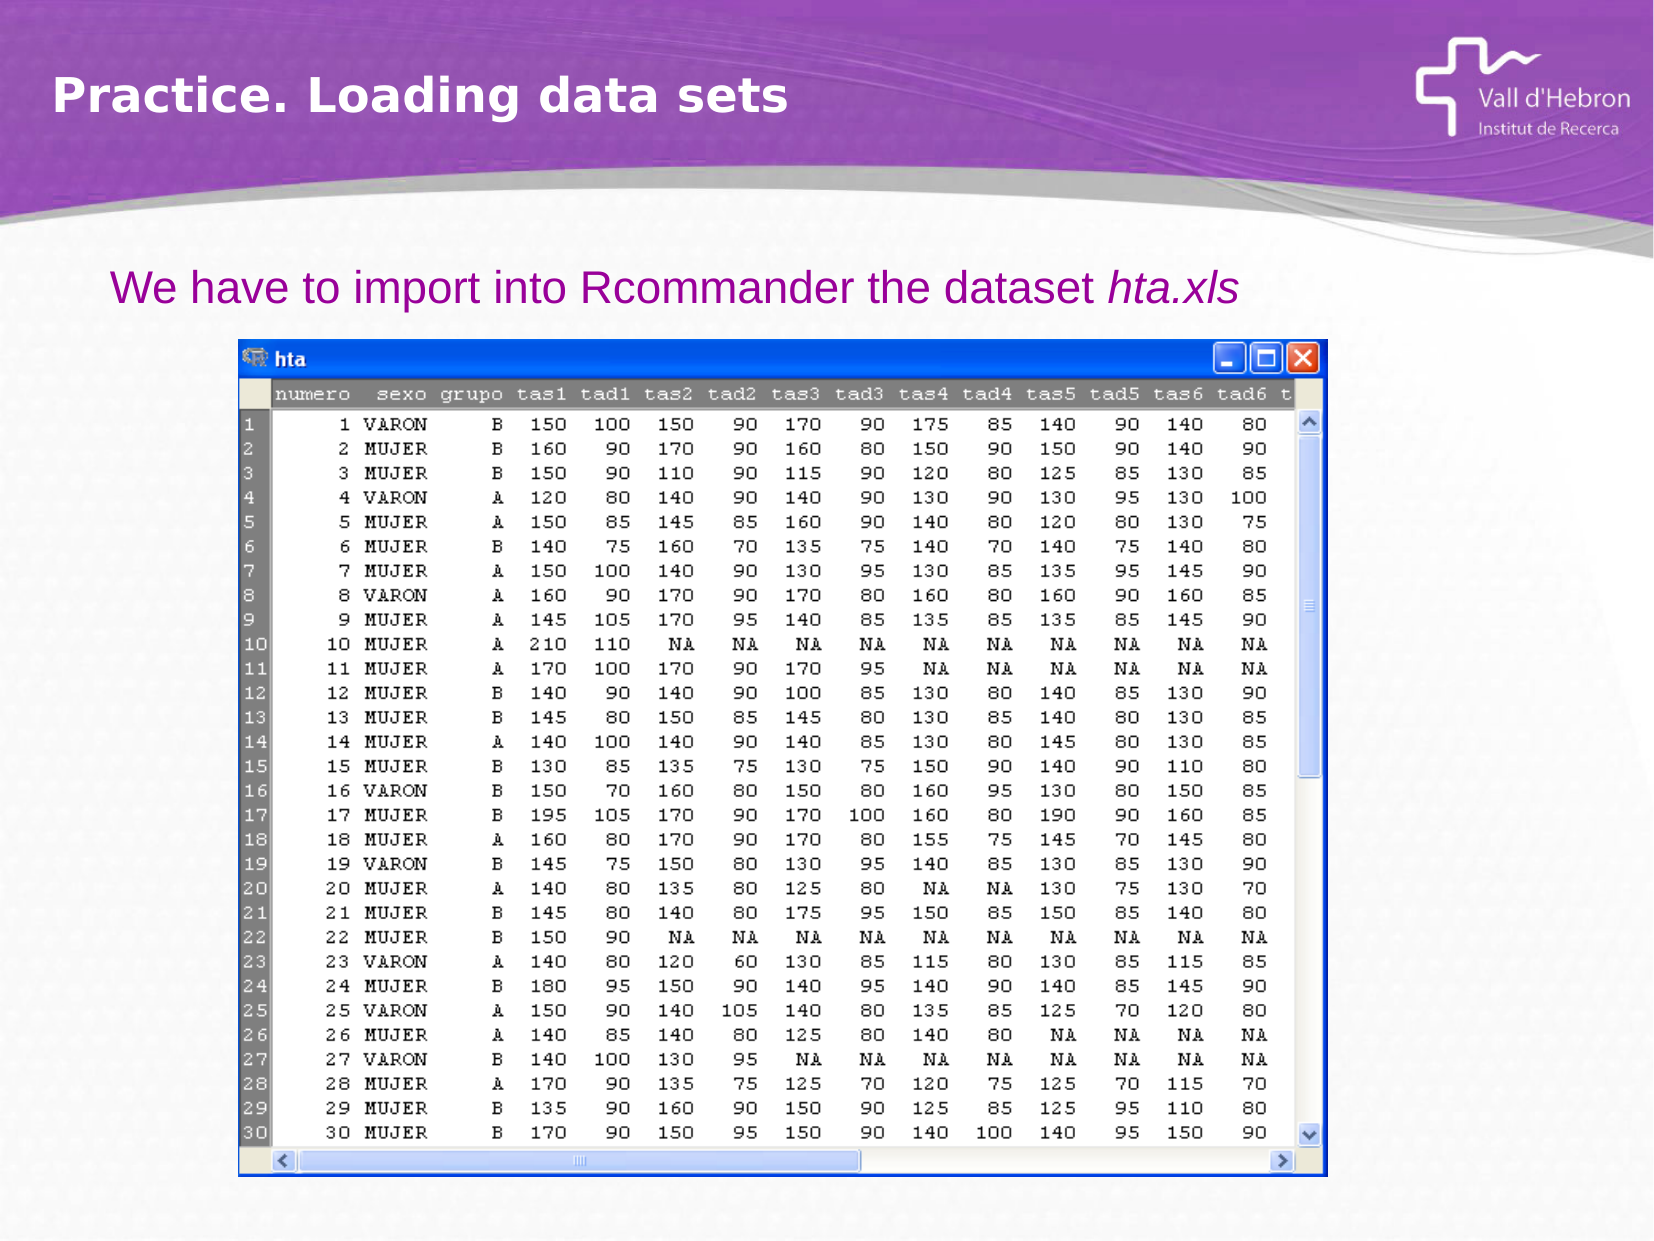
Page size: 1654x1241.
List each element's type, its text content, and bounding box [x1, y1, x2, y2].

text_box Practice. Loading data sets [51, 67, 791, 134]
text_box We have to import into Rcommander the dataset hta.xls [94, 250, 1501, 320]
picture [0, 0, 1654, 1241]
